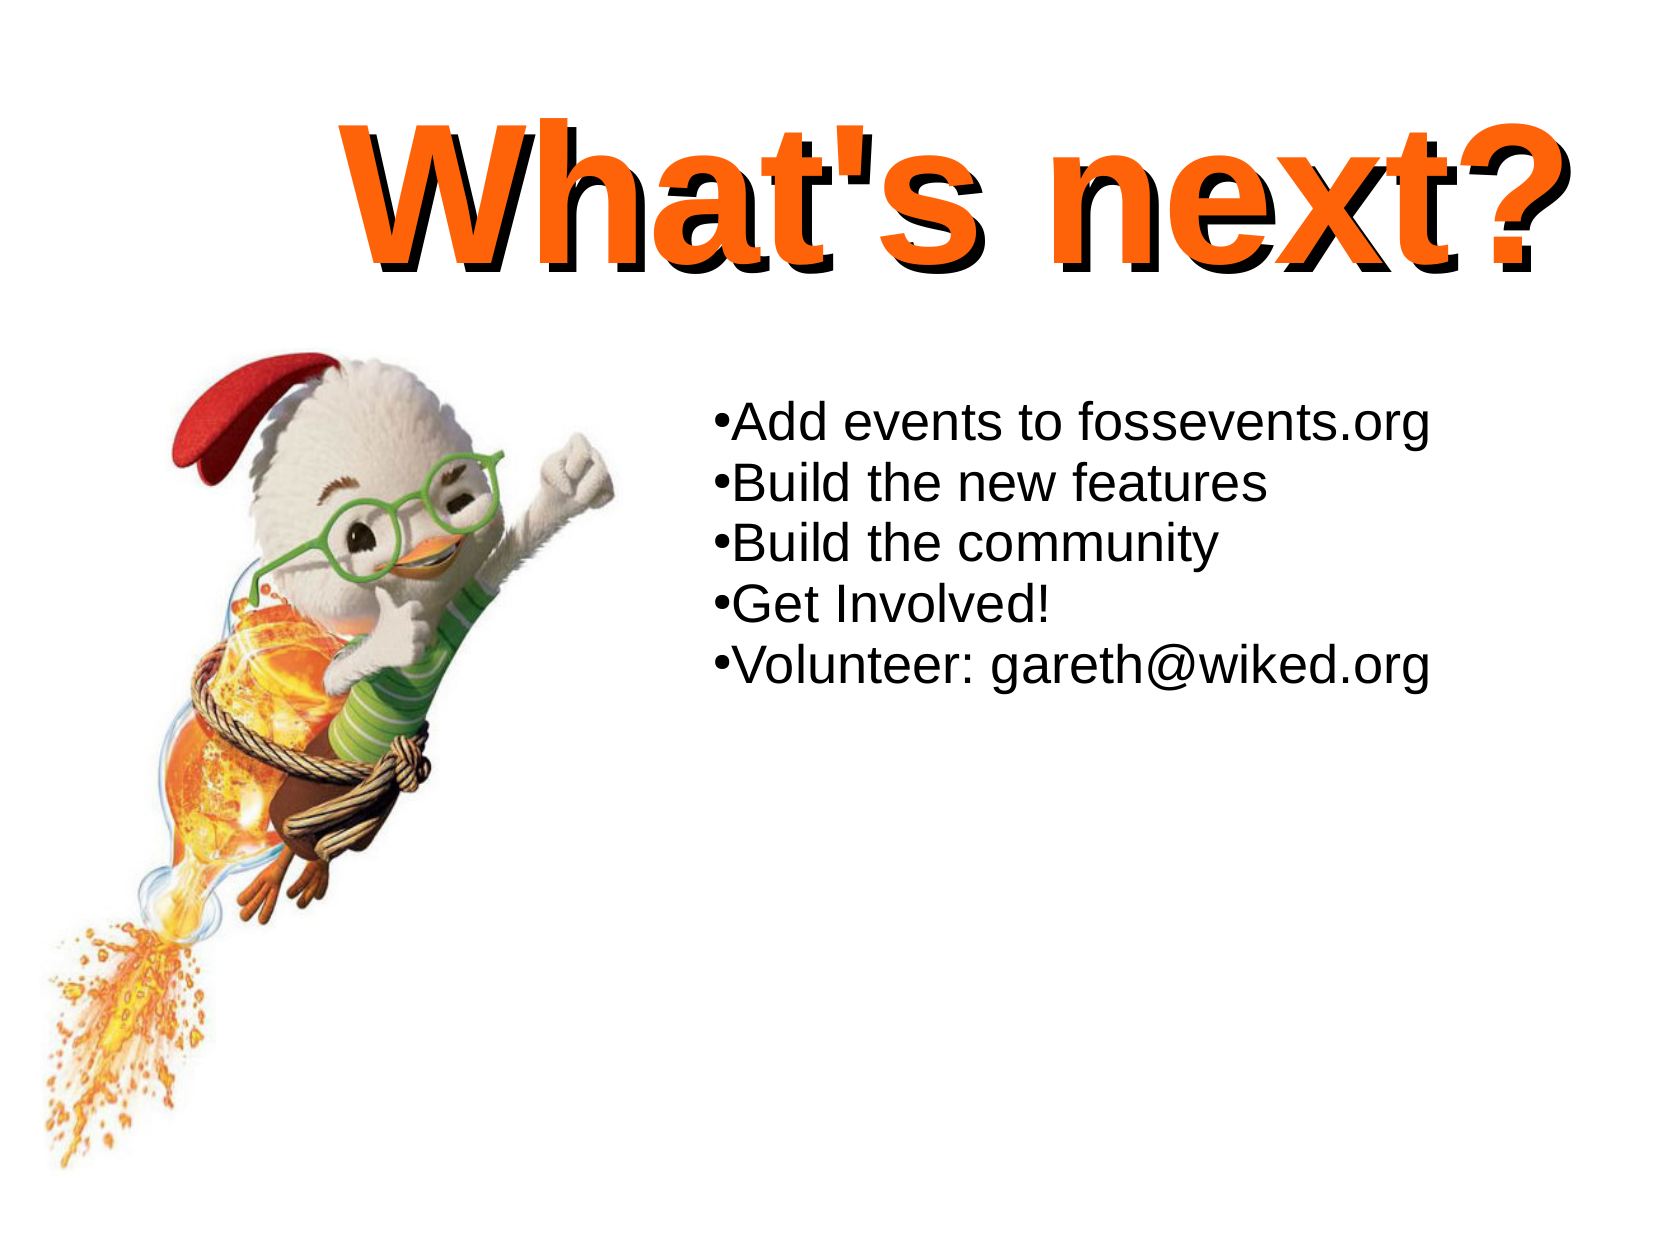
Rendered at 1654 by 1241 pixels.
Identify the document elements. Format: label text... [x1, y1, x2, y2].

text_box What's next? [300, 75, 1613, 348]
text_box Add events to fossevents.org Build the new features Build the community Get Involved! Volunteer: gareth@wiked.org [712, 375, 1613, 712]
picture [37, 337, 627, 1178]
